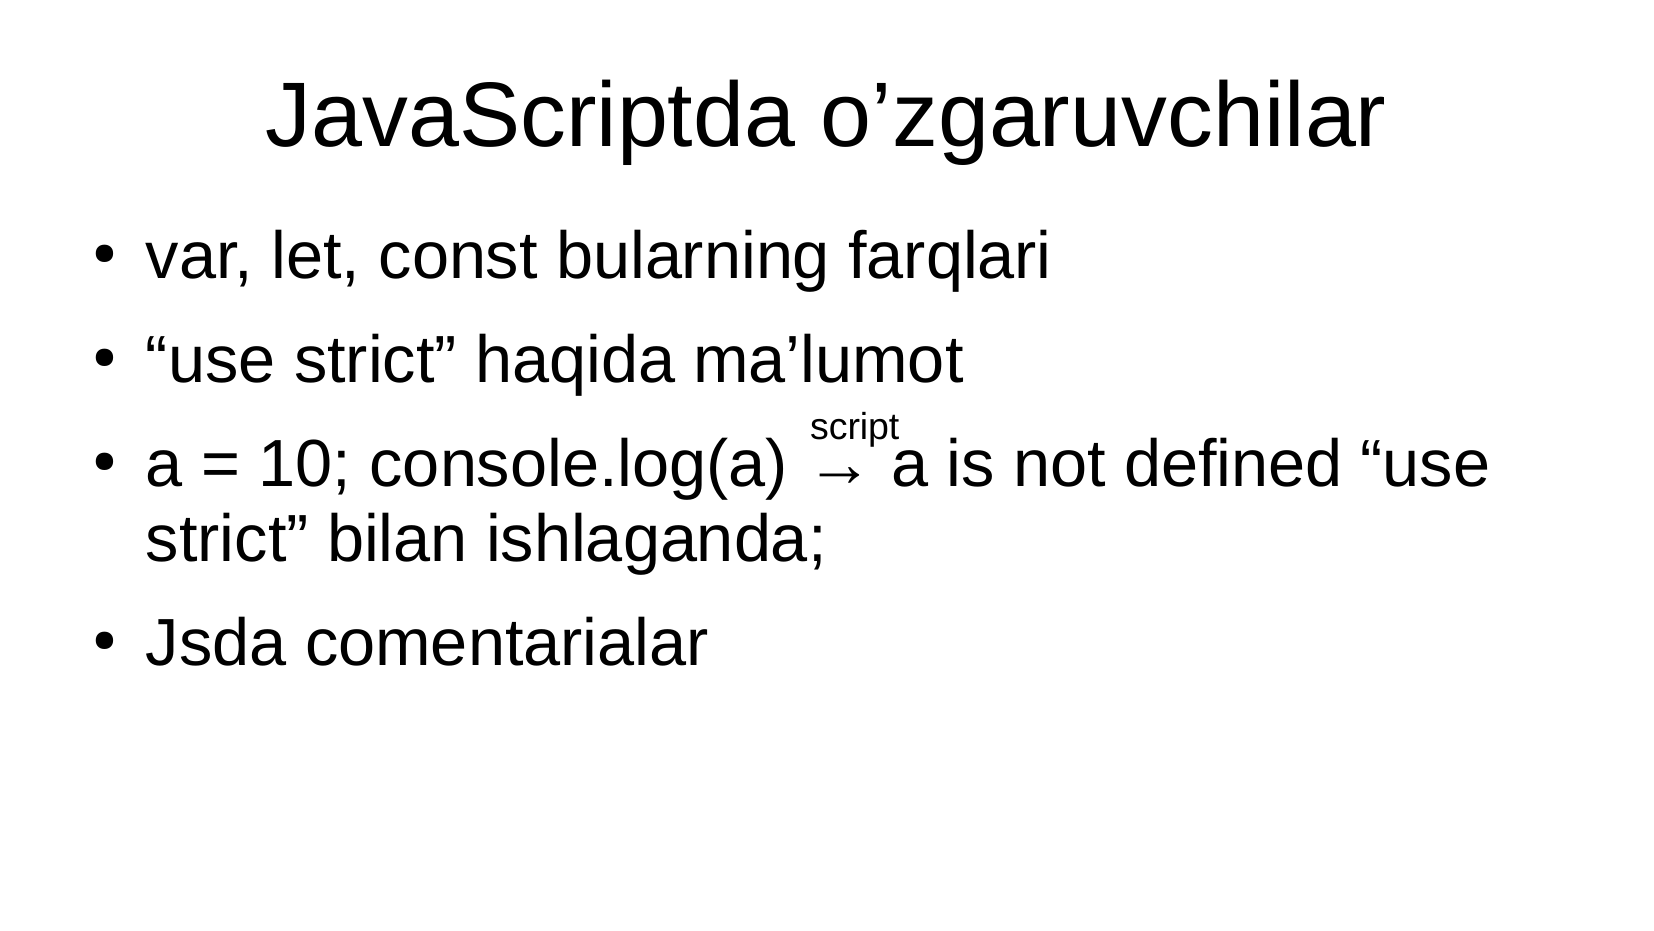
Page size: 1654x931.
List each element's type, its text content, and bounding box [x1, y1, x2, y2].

text_box script [795, 397, 915, 455]
list var, let, const bularning farqlari “use strict” haqida ma’lumot a = 10; console.log(a) → a is not defined “use strict” bilan ishlaganda; Jsda comentarialar [75, 217, 1564, 758]
title JavaScriptda o’zgaruvchilar [82, 37, 1571, 193]
